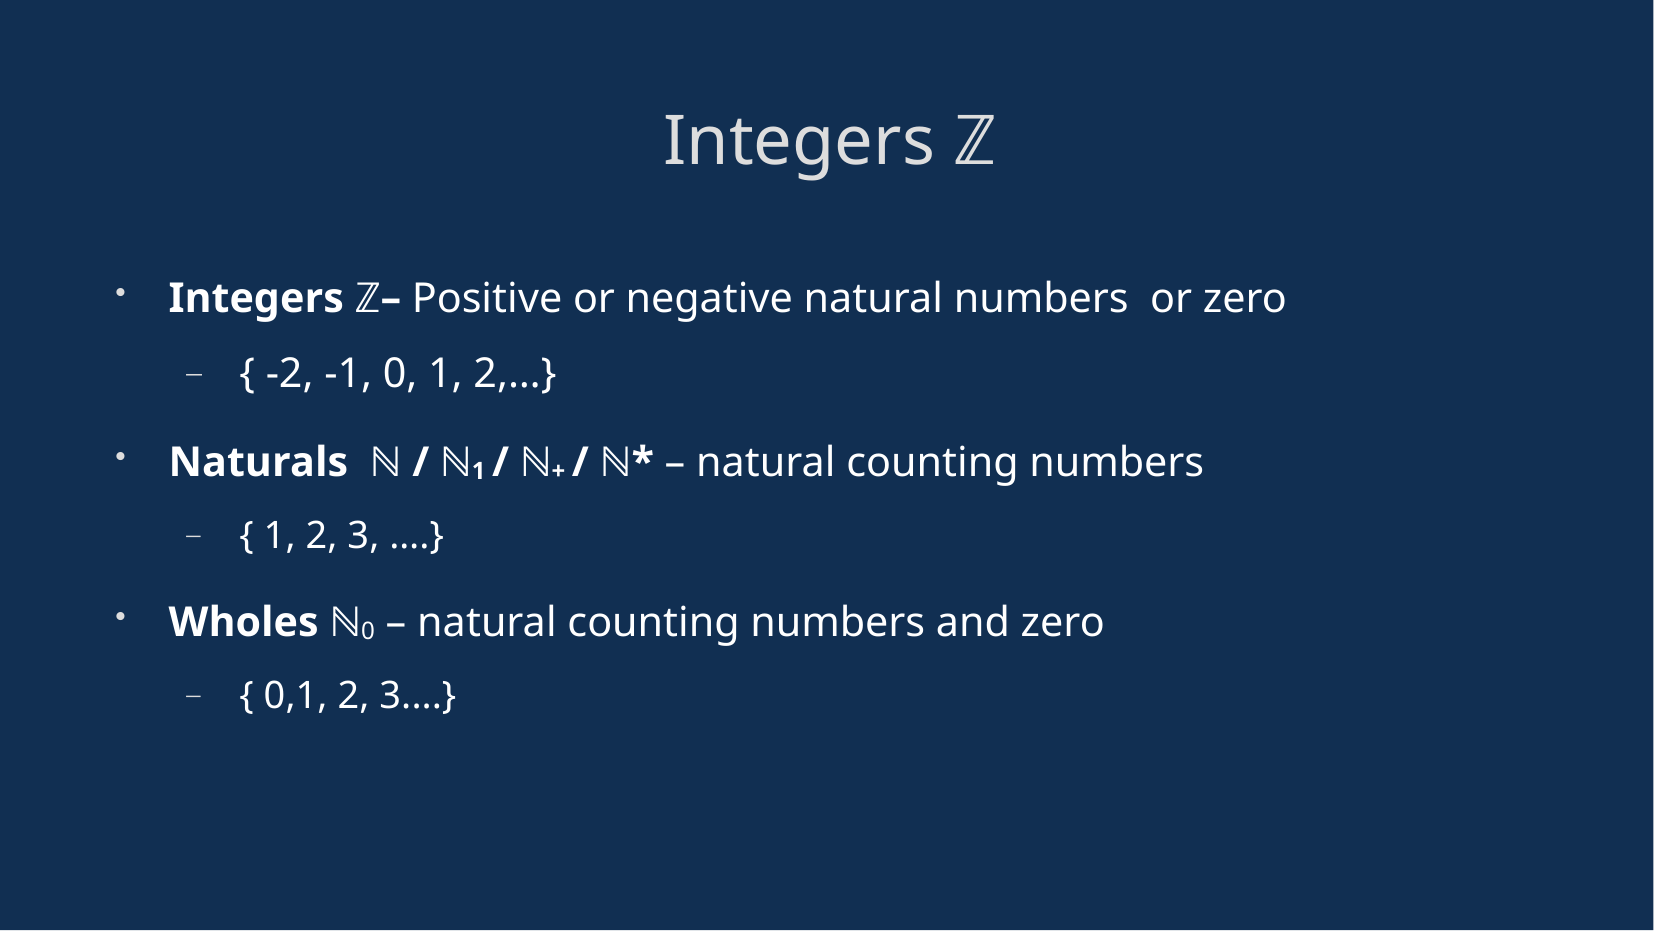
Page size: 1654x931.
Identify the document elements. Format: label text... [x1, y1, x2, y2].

list Integers ℤ– Positive or negative natural numbers or zero { -2, -1, 0, 1, 2,…} Naturals ℕ / ℕ1 / ℕ+ / ℕ* – natural counting numbers { 1, 2, 3, ….} Wholes ℕ0 – natural counting numbers and zero { 0,1, 2, 3....} [97, 268, 1563, 806]
title Integers ℤ [97, 56, 1563, 220]
